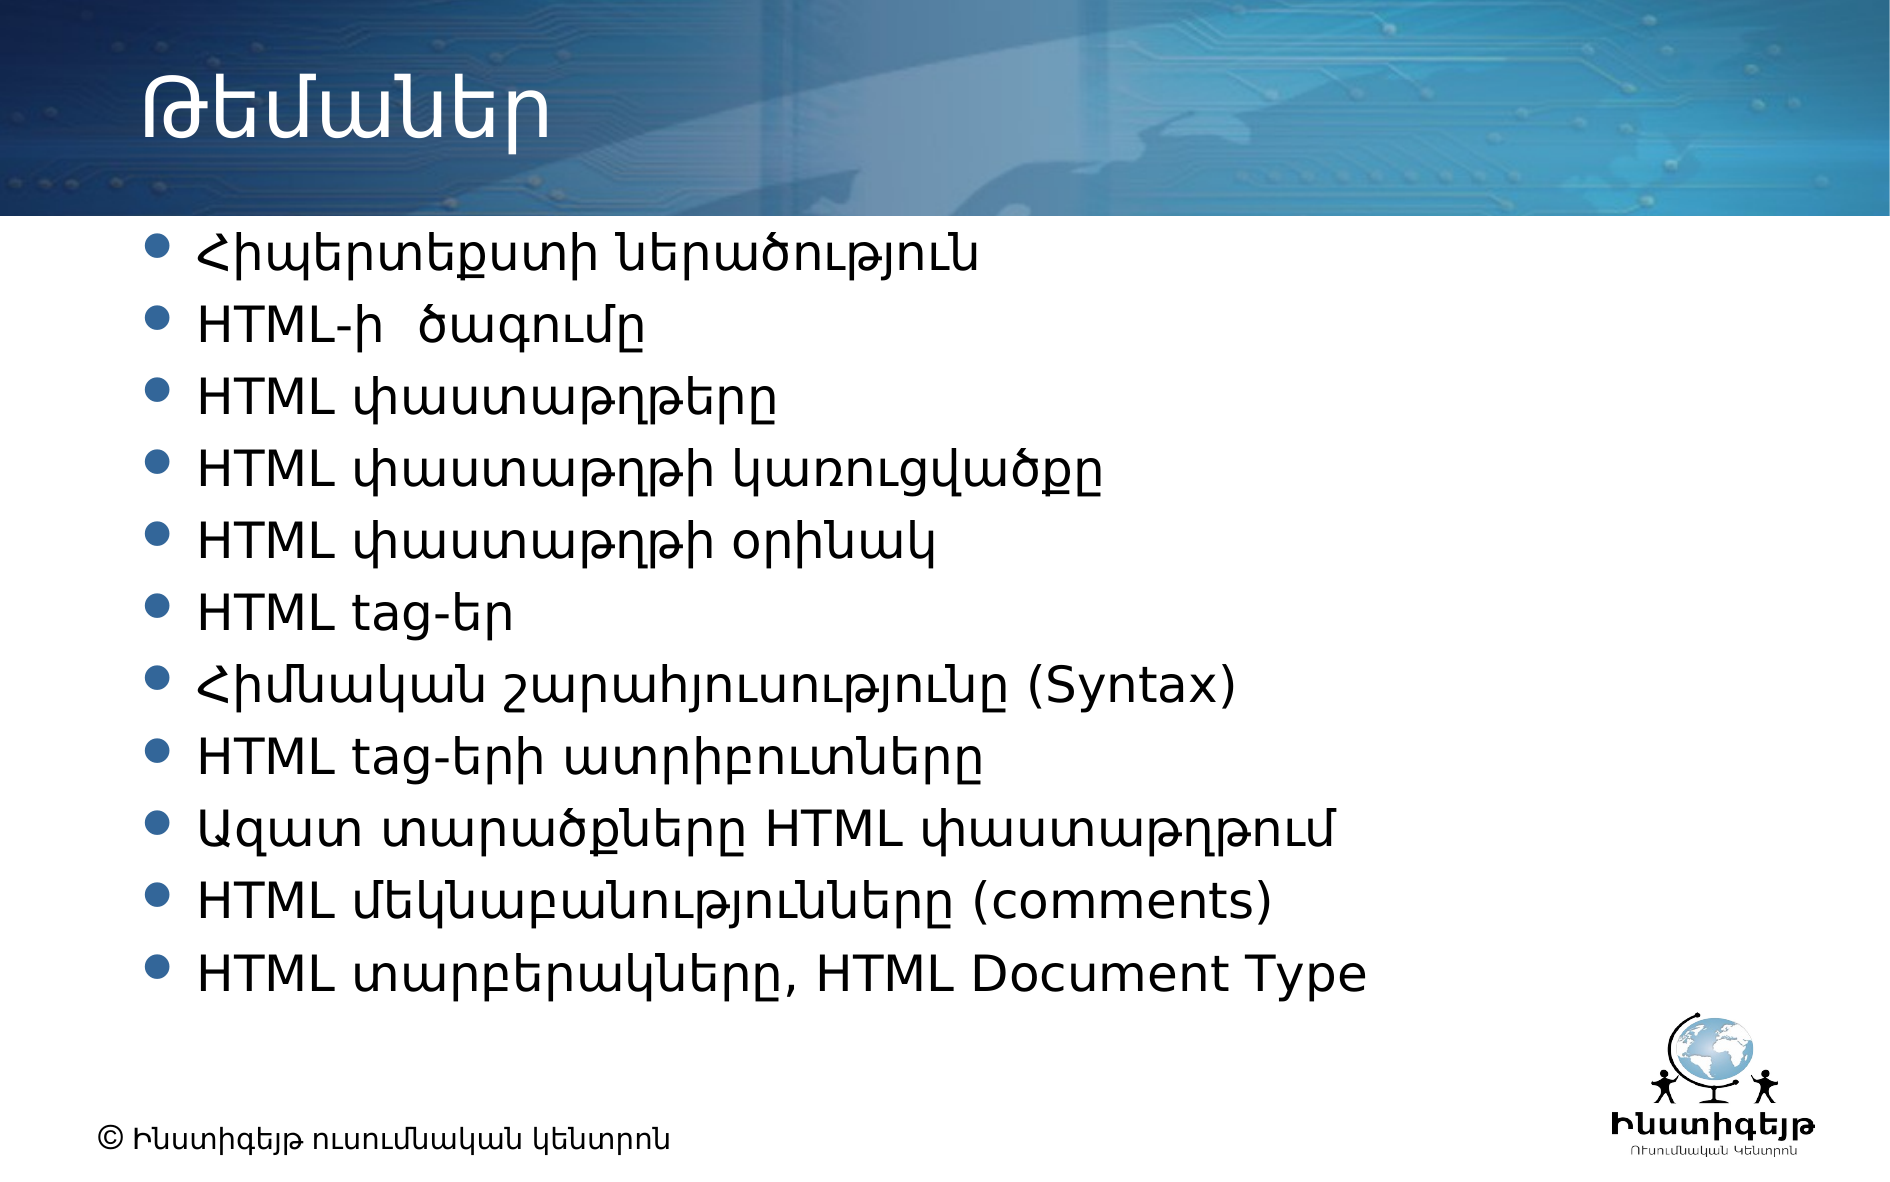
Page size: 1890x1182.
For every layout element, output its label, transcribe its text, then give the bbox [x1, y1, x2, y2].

text_box Հիպերտեքստի ներածություն HTML-ի ծագումը HTML փաստաթղթերը HTML փաստաթղթի կառուցվածքը HTML փաստաթղթի օրինակ HTML tag-եր Հիմնական շարահյուսությունը (Syntax) HTML tag-երի ատրիբուտները Ազատ տարածքները HTML փաստաթղթում HTML մեկնաբանությունները (comments) HTML տարբերակները, HTML Document Type [141, 228, 1831, 254]
picture [1612, 1012, 1815, 1157]
picture [0, 0, 1890, 216]
